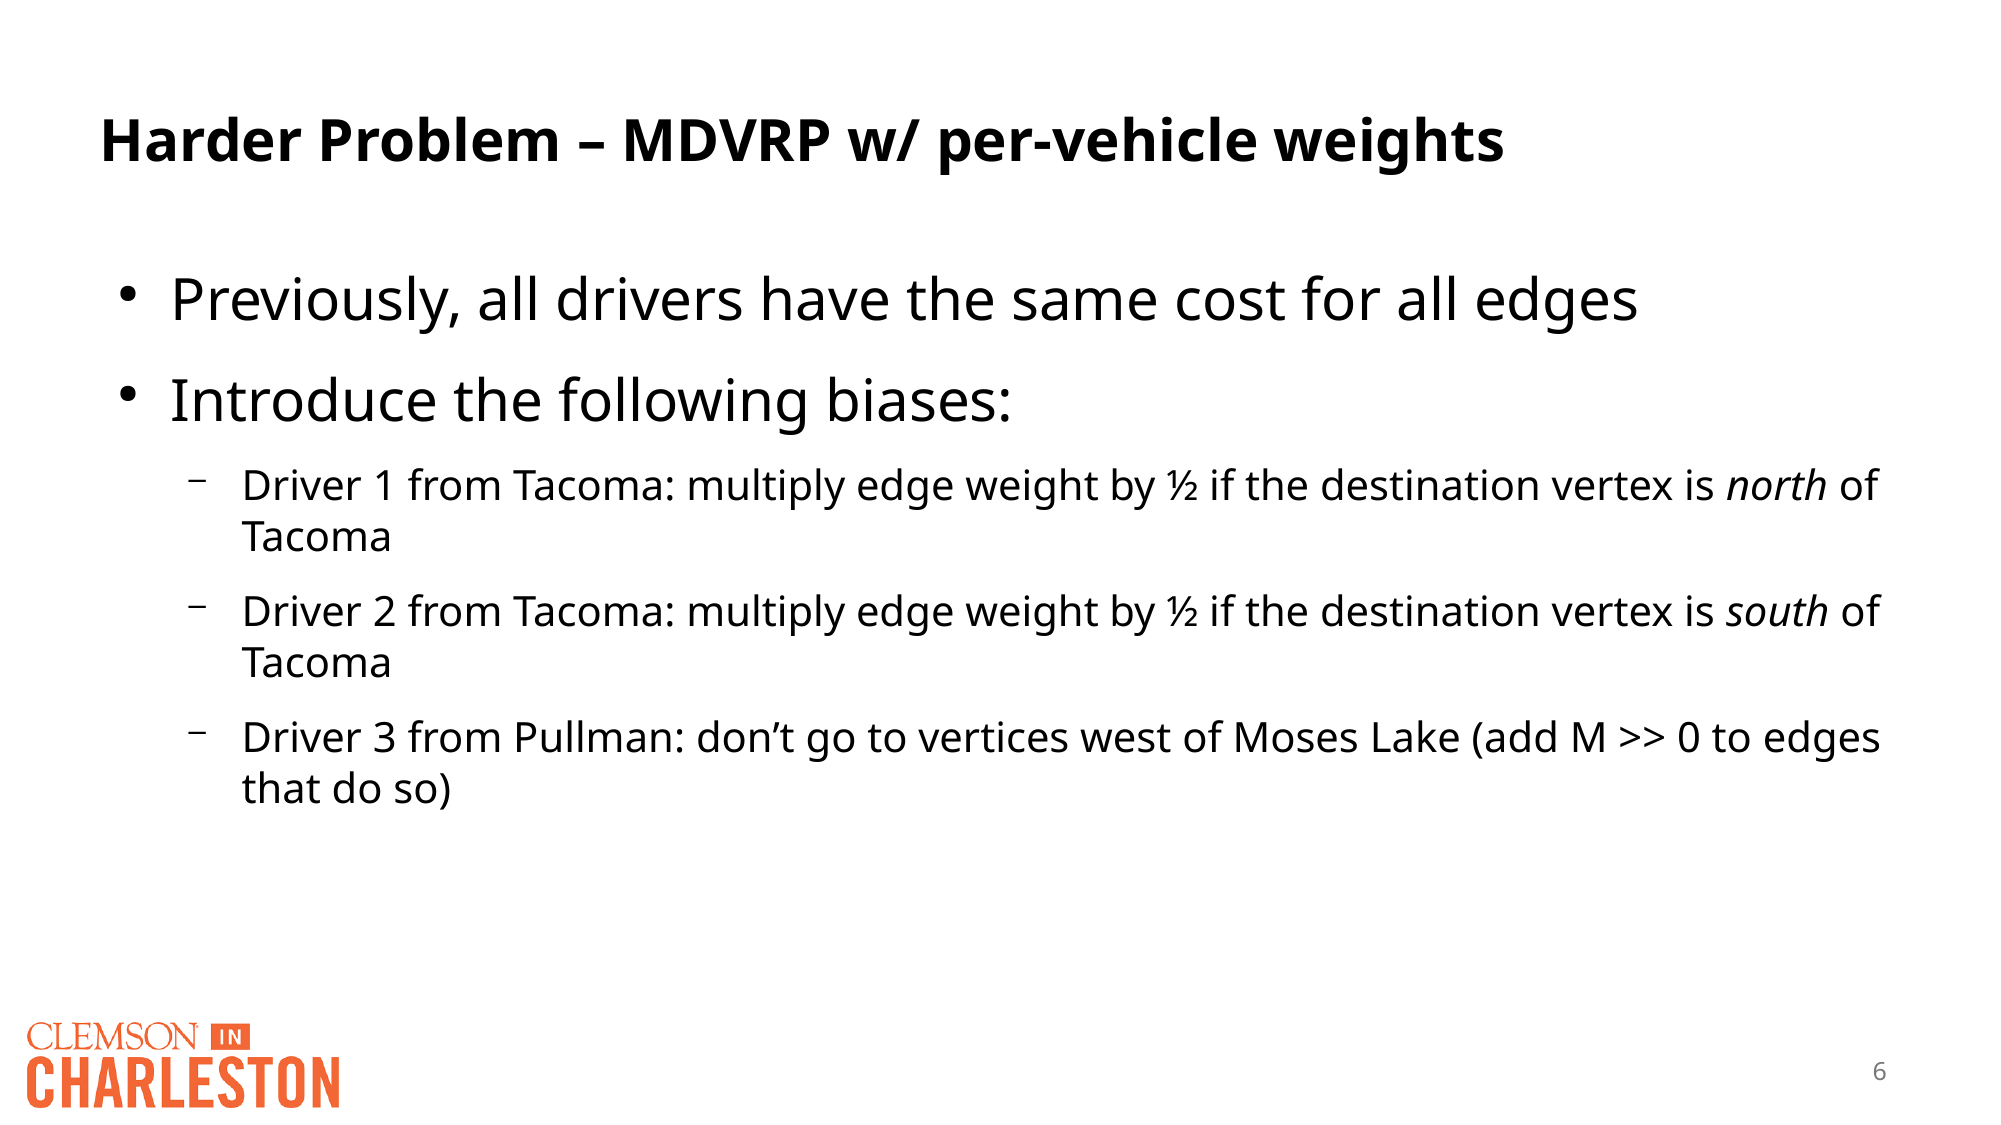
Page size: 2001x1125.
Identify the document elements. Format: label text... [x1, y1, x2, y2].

title Harder Problem – MDVRP w/ per-vehicle weights [99, 44, 1900, 233]
list Previously, all drivers have the same cost for all edges Introduce the following biases: Driver 1 from Tacoma: multiply edge weight by ½ if the destination vertex is north of Tacoma Driver 2 from Tacoma: multiply edge weight by ½ if the destination vertex is south of Tacoma Driver 3 from Pullman: don’t go to vertices west of Moses Lake (add M >> 0 to edges that do so) [99, 263, 1900, 916]
picture [27, 1022, 339, 1108]
